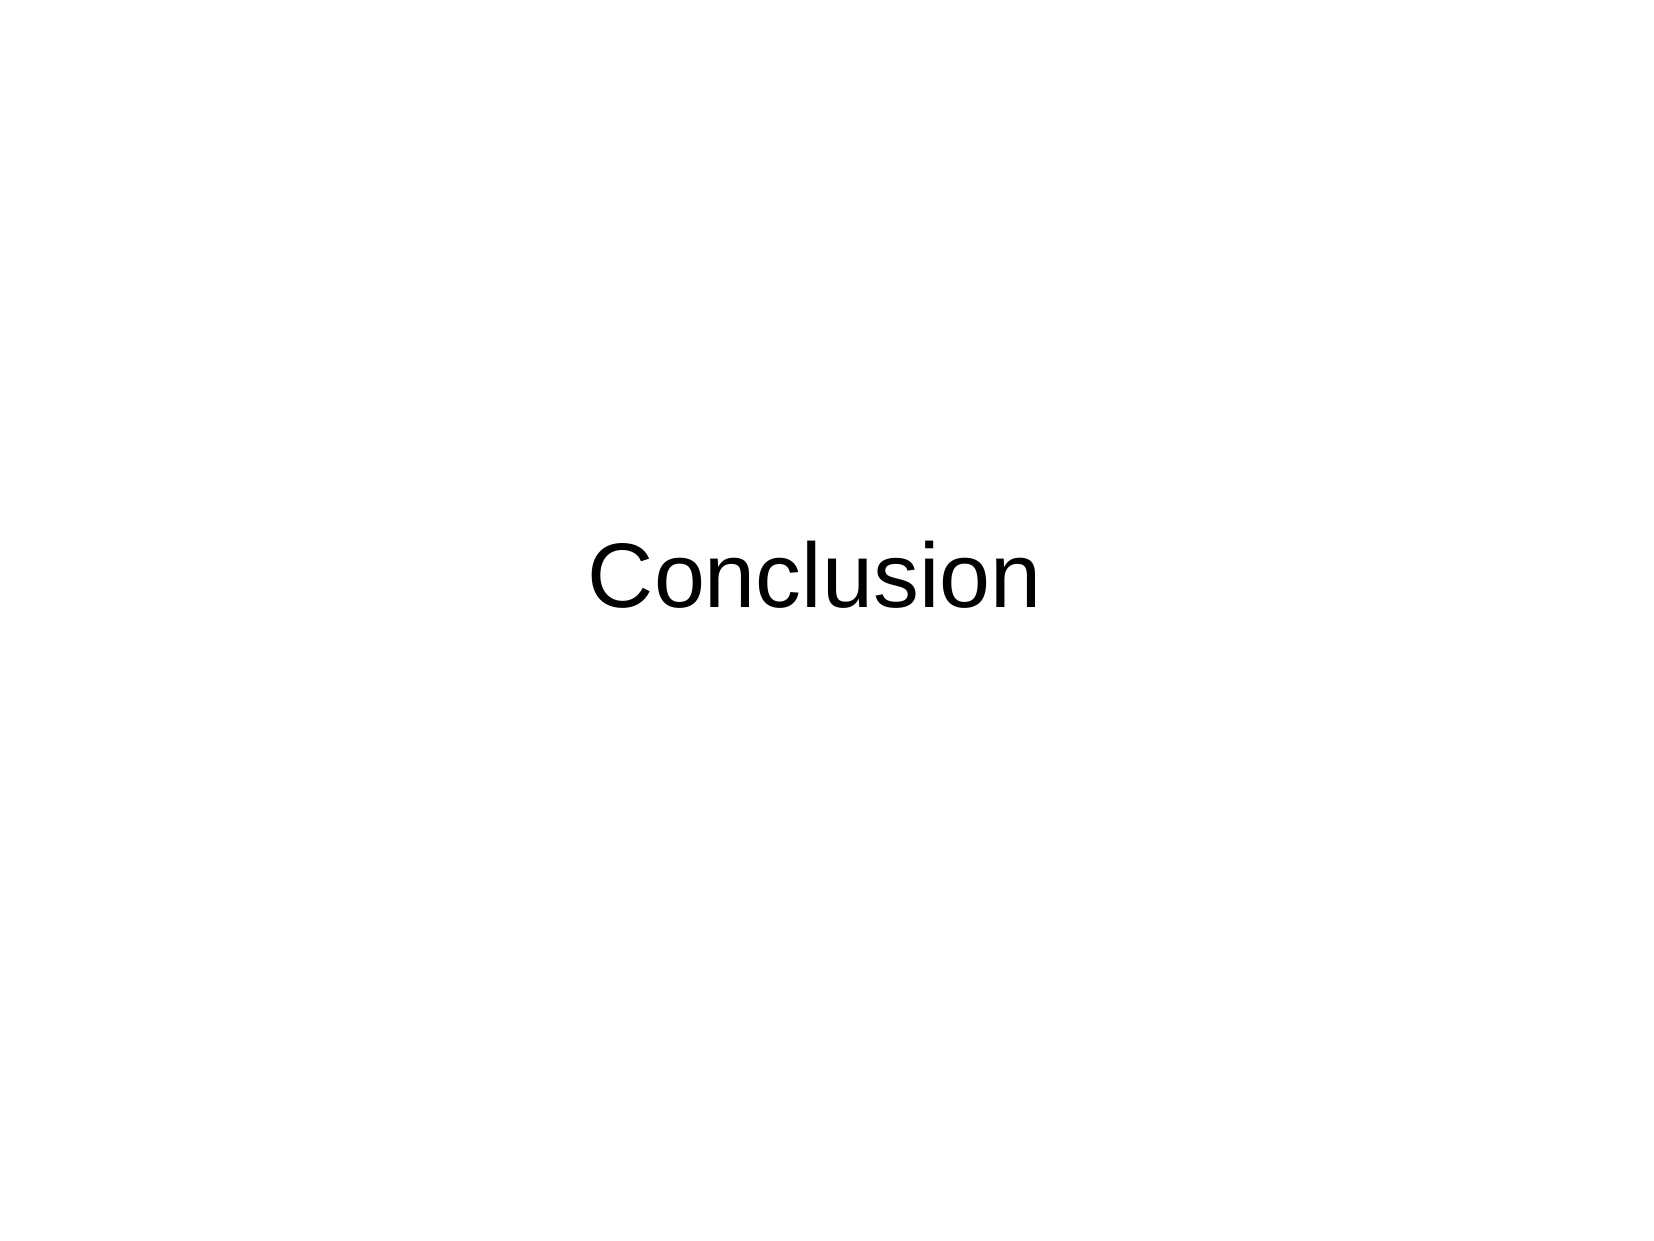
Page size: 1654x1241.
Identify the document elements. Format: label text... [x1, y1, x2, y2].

title Conclusion [70, 472, 1560, 680]
